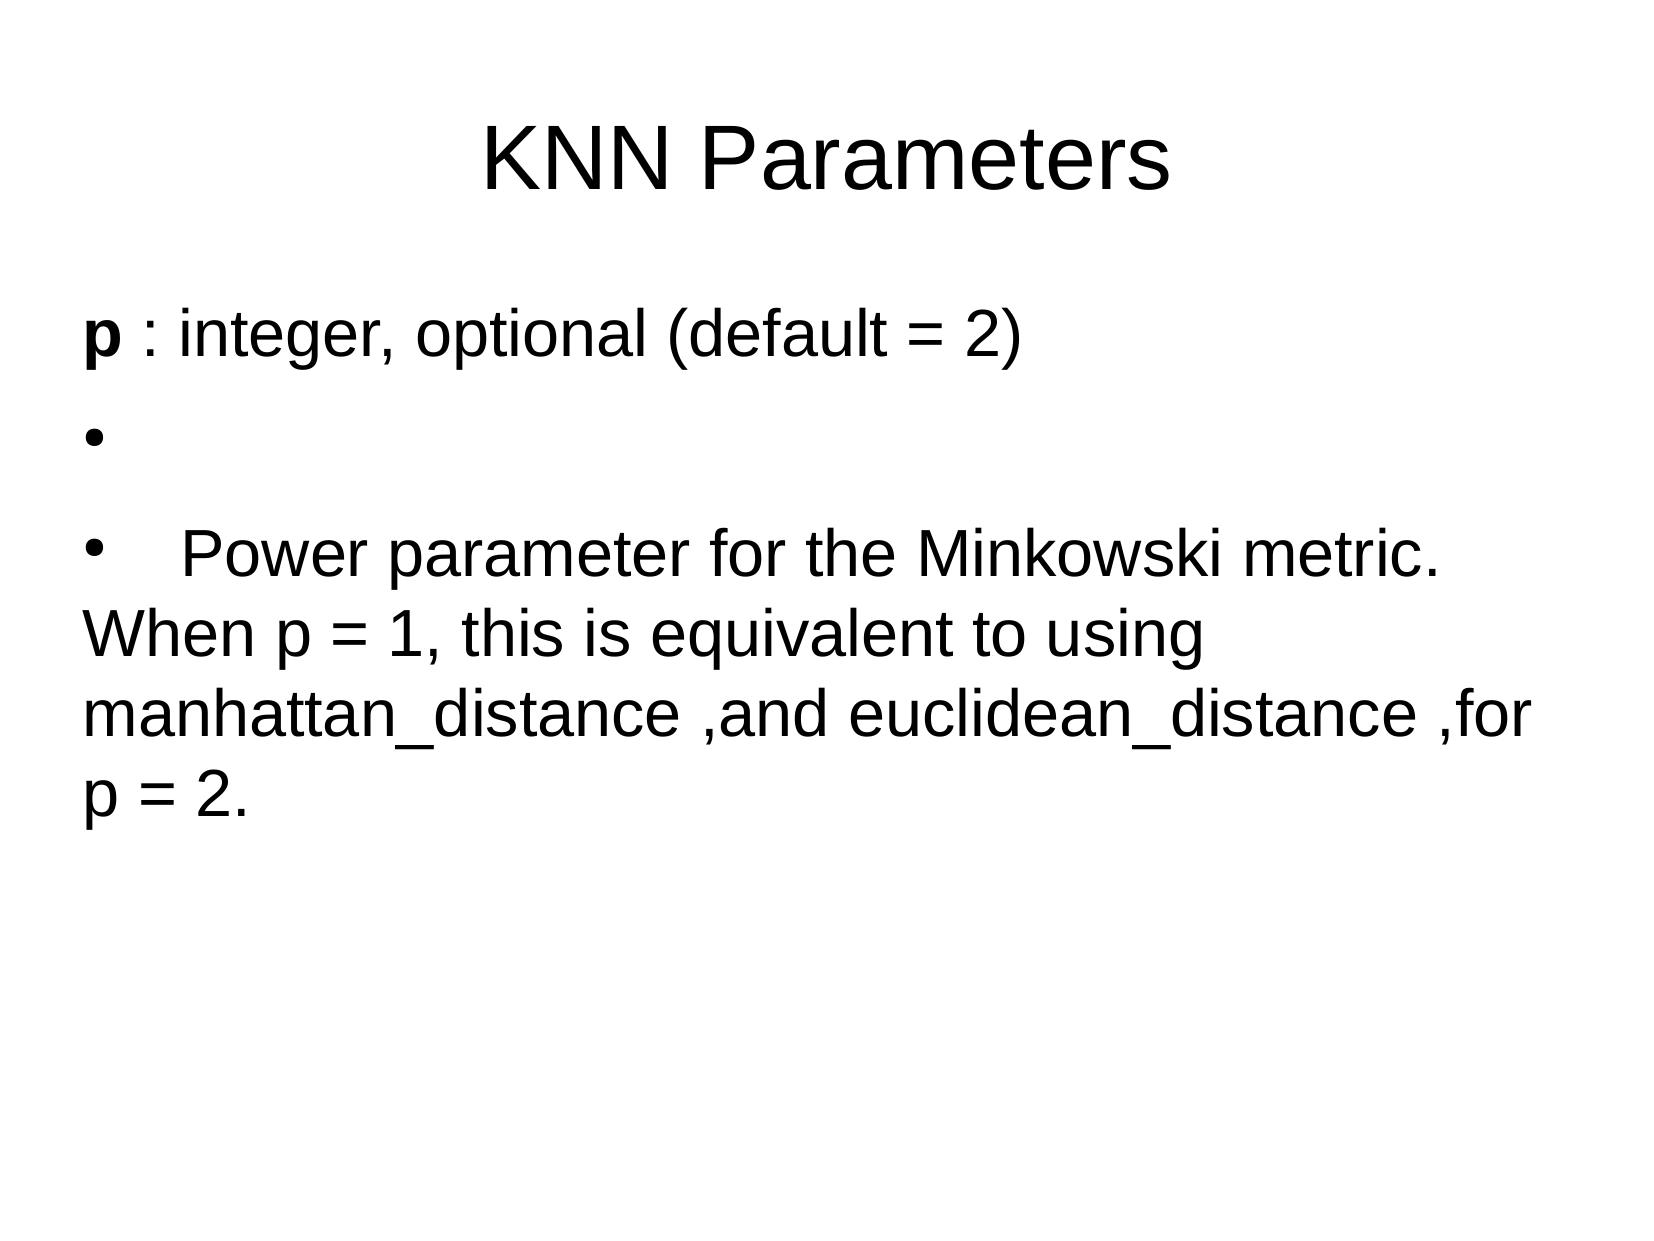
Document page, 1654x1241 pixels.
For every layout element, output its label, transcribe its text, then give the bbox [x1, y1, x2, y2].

list p : integer, optional (default = 2) Power parameter for the Minkowski metric. When p = 1, this is equivalent to using manhattan_distance ,and euclidean_distance ,for p = 2. [82, 290, 1571, 1010]
title KNN Parameters [82, 49, 1571, 257]
